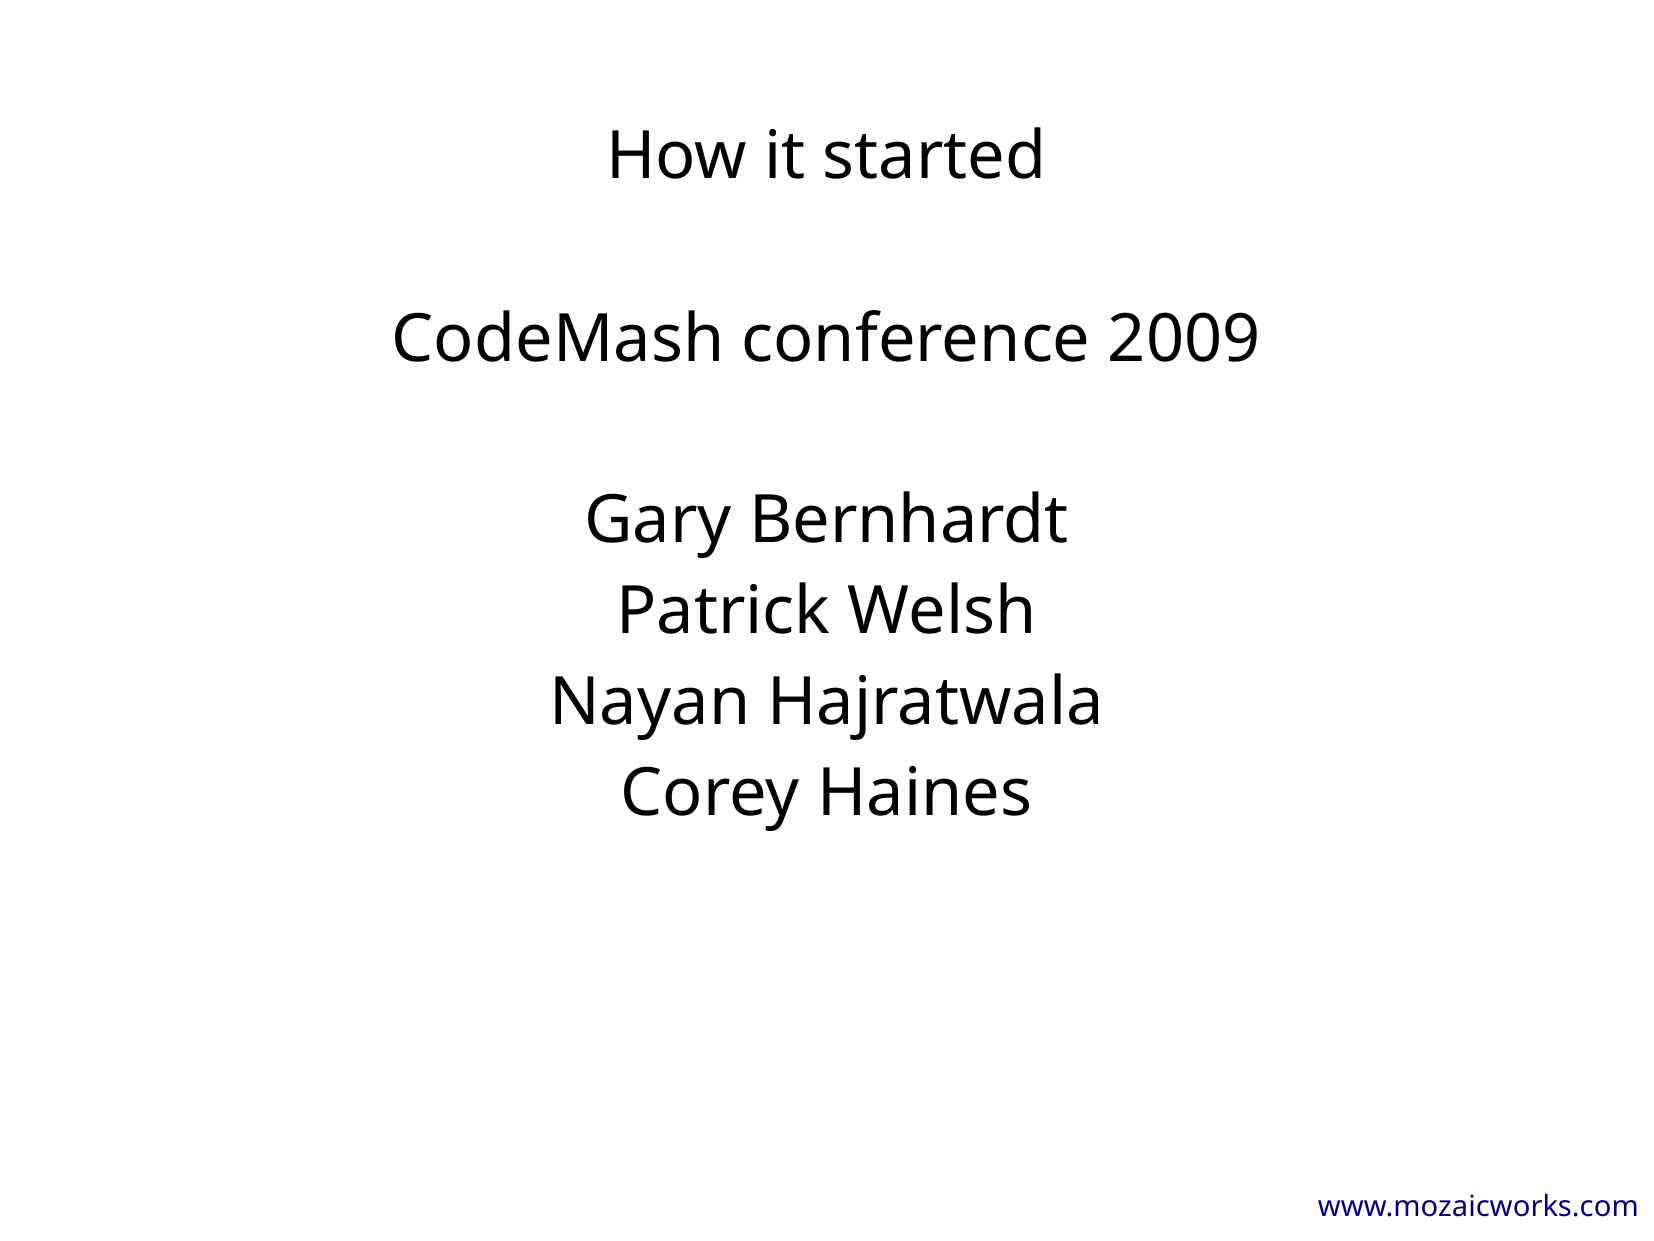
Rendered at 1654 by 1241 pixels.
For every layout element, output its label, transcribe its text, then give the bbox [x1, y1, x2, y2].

text_box www.mozaicworks.com [0, 1178, 1654, 1241]
subtitle CodeMash conference 2009 Gary Bernhardt Patrick Welsh Nayan Hajratwala Corey Haines [82, 290, 1571, 1109]
title How it started [82, 49, 1571, 257]
